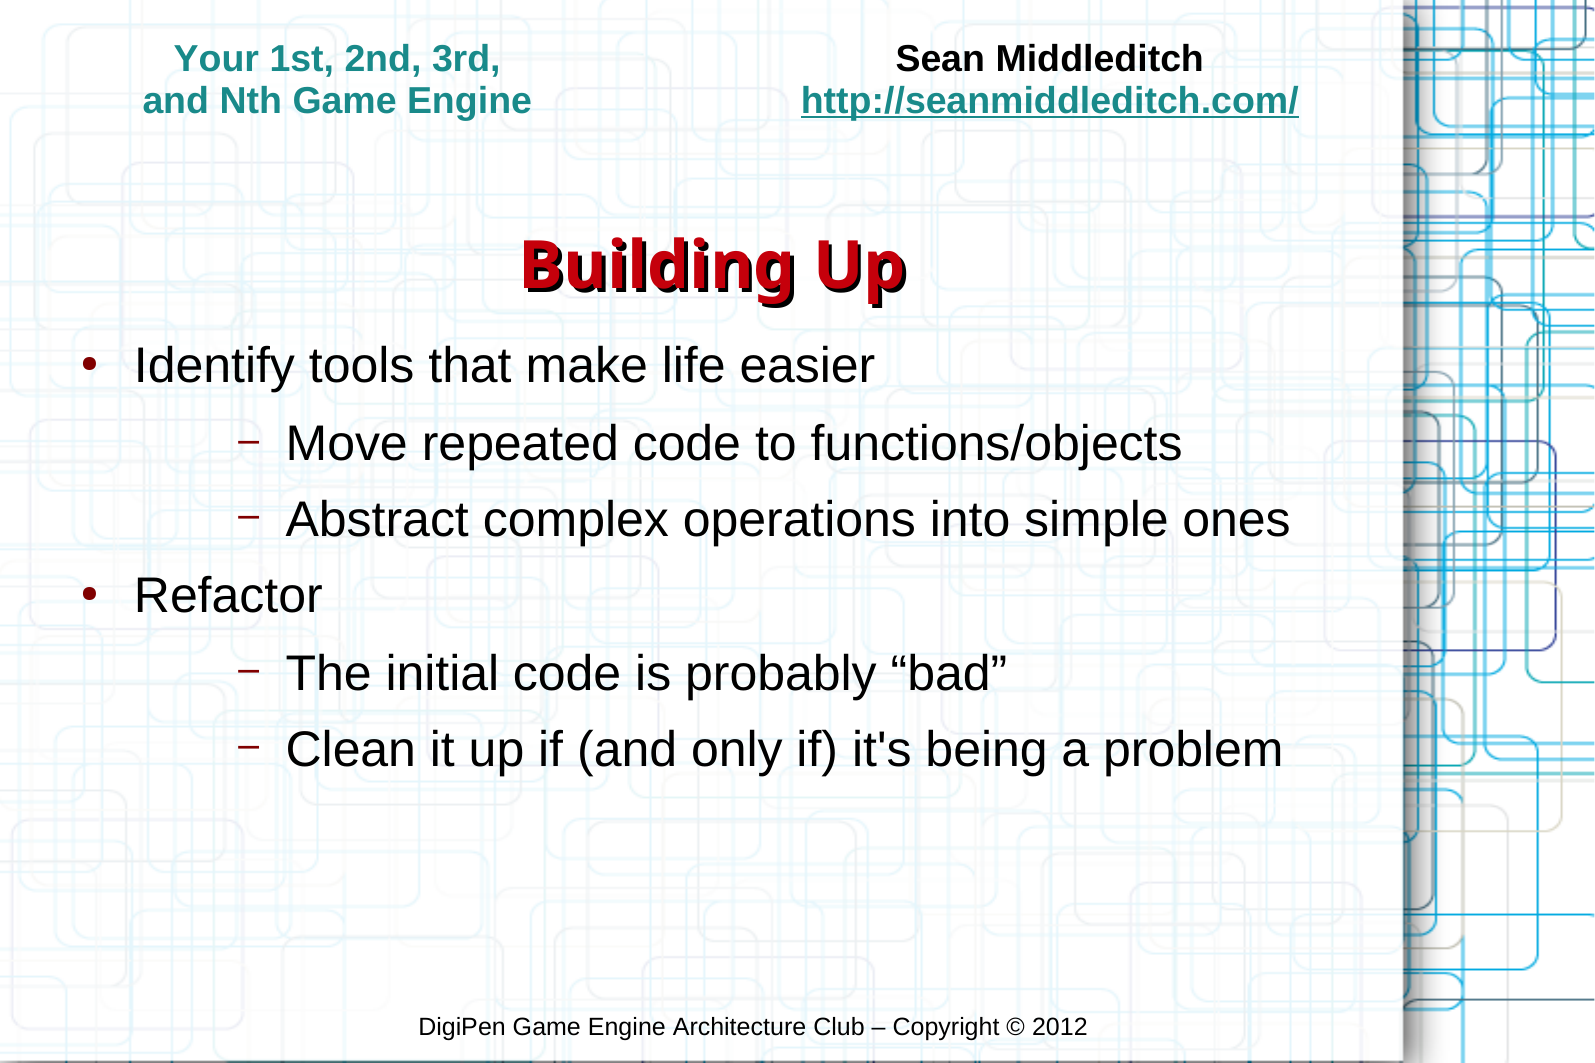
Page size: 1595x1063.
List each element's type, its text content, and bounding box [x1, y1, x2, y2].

list DigiPen Game Engine Architecture Club – Copyright © 2012 [75, 1012, 1363, 1051]
list Identify tools that make life easier Move repeated code to functions/objects Abstract complex operations into simple ones Refactor The initial code is probably “bad” Clean it up if (and only if) it's being a problem [63, 337, 1351, 976]
picture [0, 0, 1595, 1063]
list Your 1st, 2nd, 3rd, and Nth Game Engine [75, 37, 601, 151]
title Building Up [75, 225, 1351, 301]
list Sean Middleditch http://seanmiddleditch.com/ [787, 37, 1313, 151]
